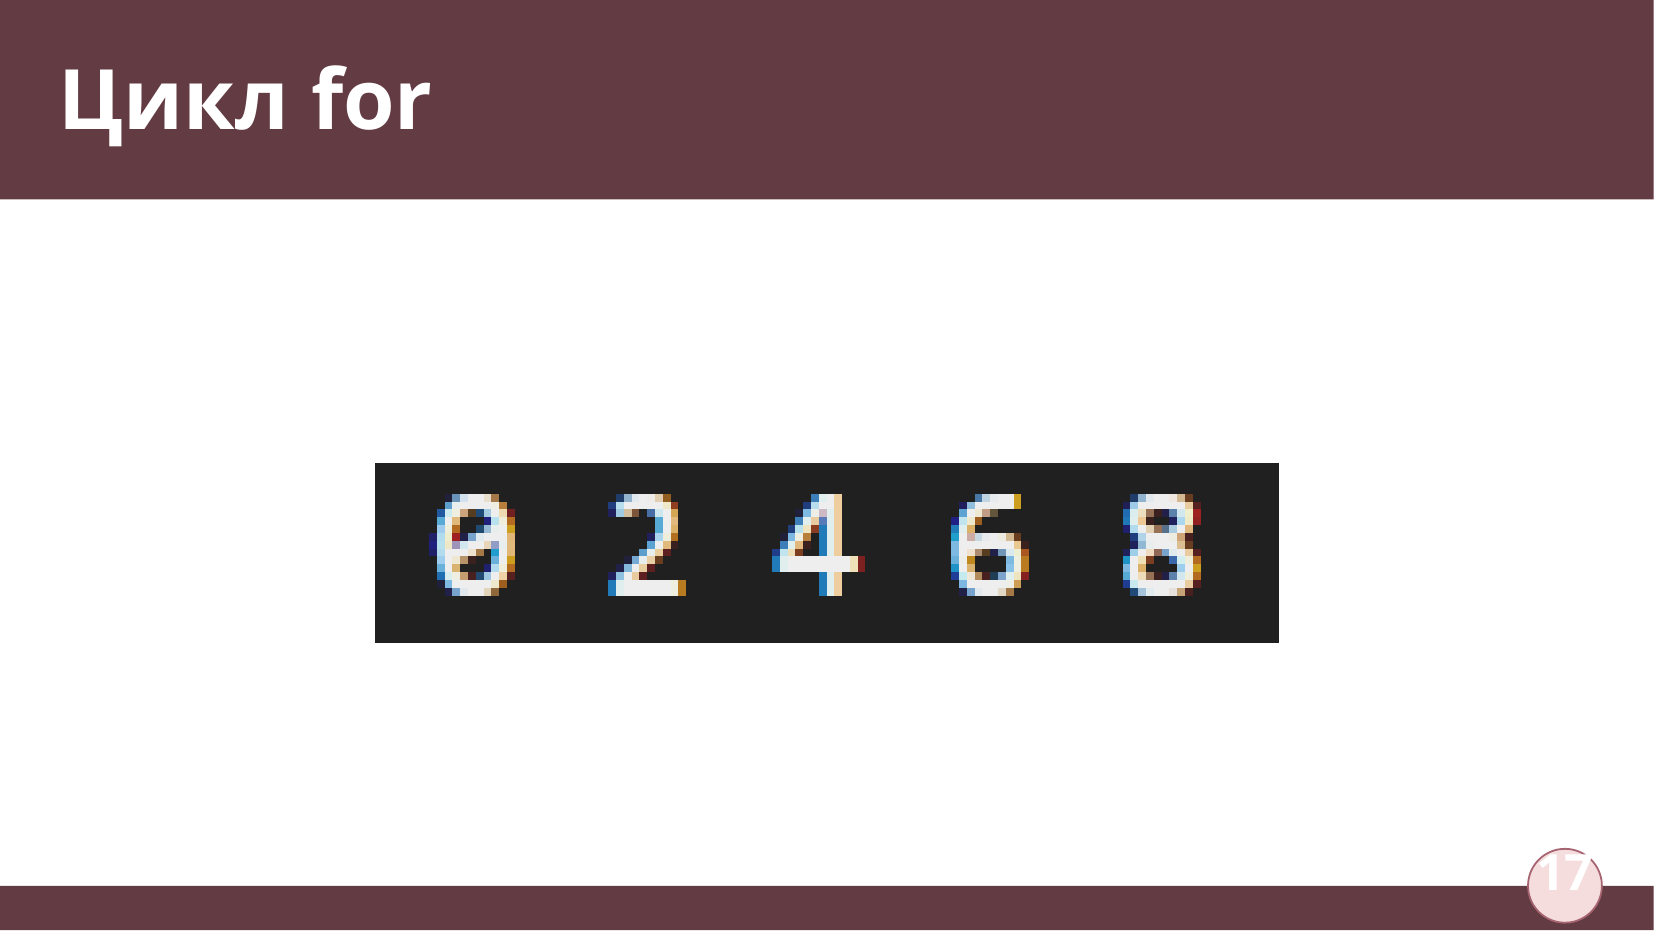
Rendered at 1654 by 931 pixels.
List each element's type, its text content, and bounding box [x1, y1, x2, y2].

picture [375, 463, 1279, 643]
title Цикл for [59, 37, 1595, 155]
